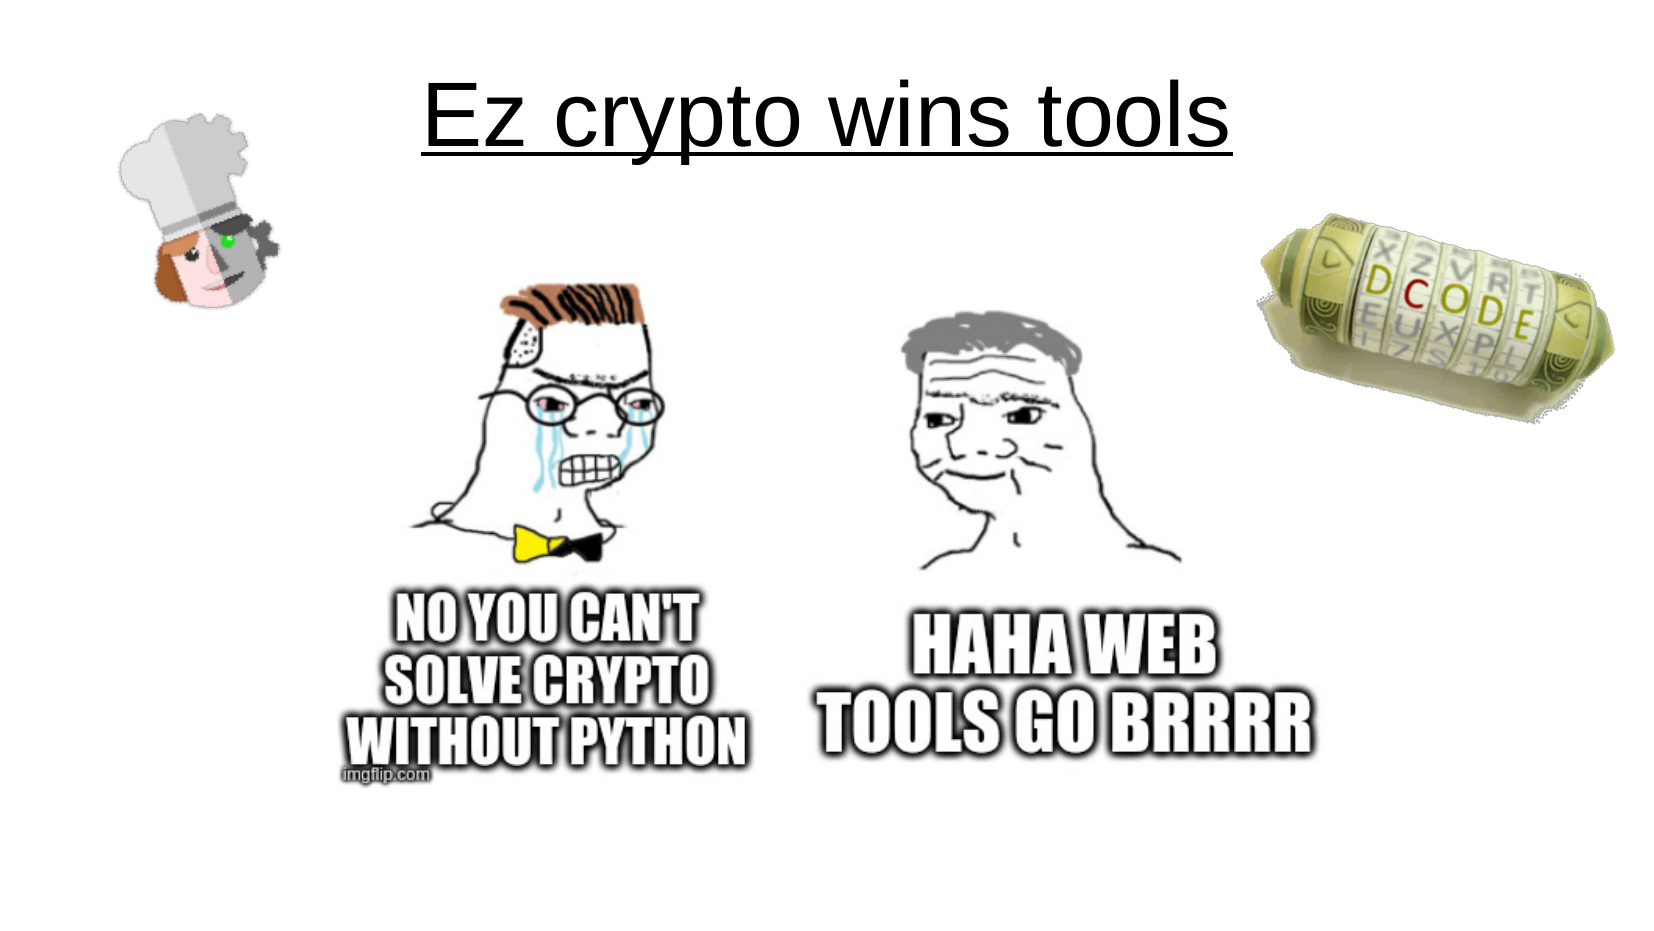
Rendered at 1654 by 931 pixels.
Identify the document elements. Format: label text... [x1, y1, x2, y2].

picture [337, 167, 1636, 788]
title Ez crypto wins tools [82, 37, 1571, 193]
picture [70, 83, 330, 342]
